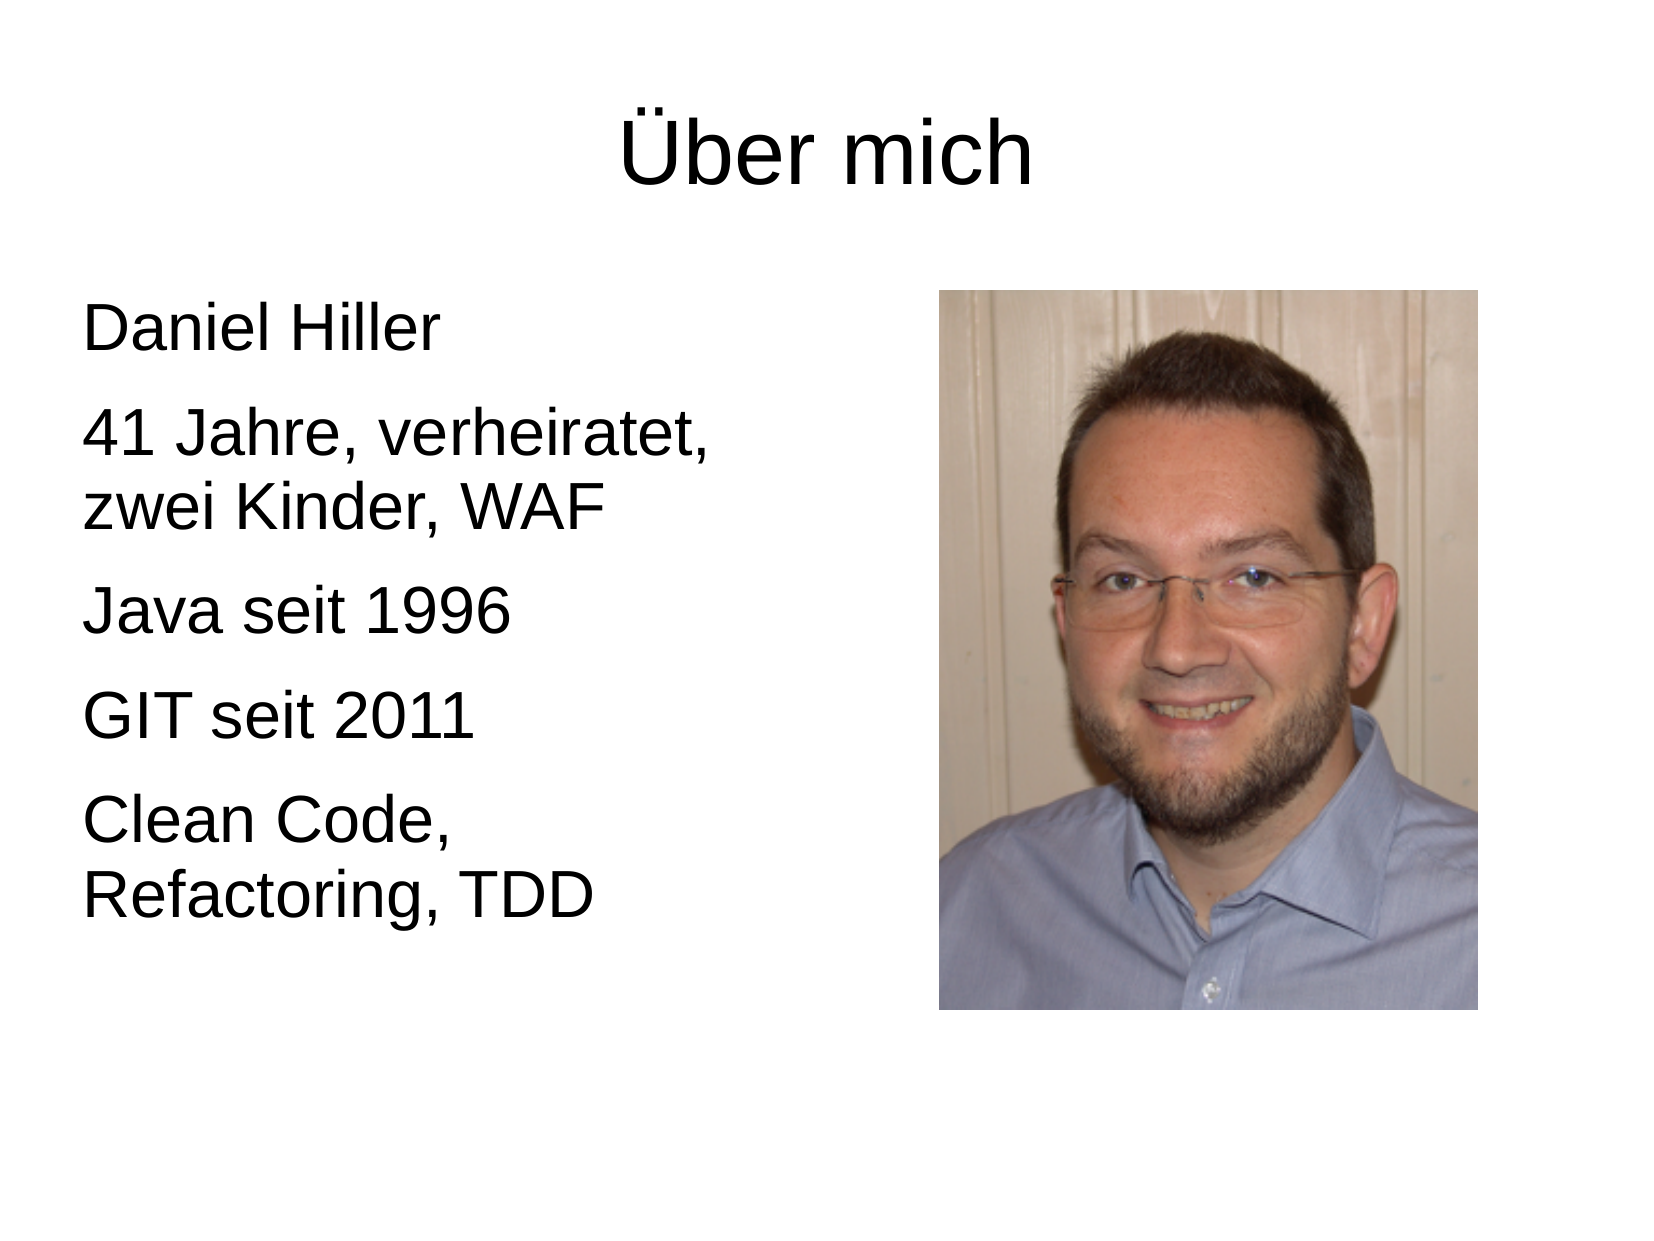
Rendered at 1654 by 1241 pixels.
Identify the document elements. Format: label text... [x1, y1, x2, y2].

list Daniel Hiller 41 Jahre, verheiratet, zwei Kinder, WAF Java seit 1996 GIT seit 2011 Clean Code, Refactoring, TDD [82, 290, 809, 1010]
picture [939, 290, 1478, 1010]
title Über mich [82, 49, 1571, 257]
